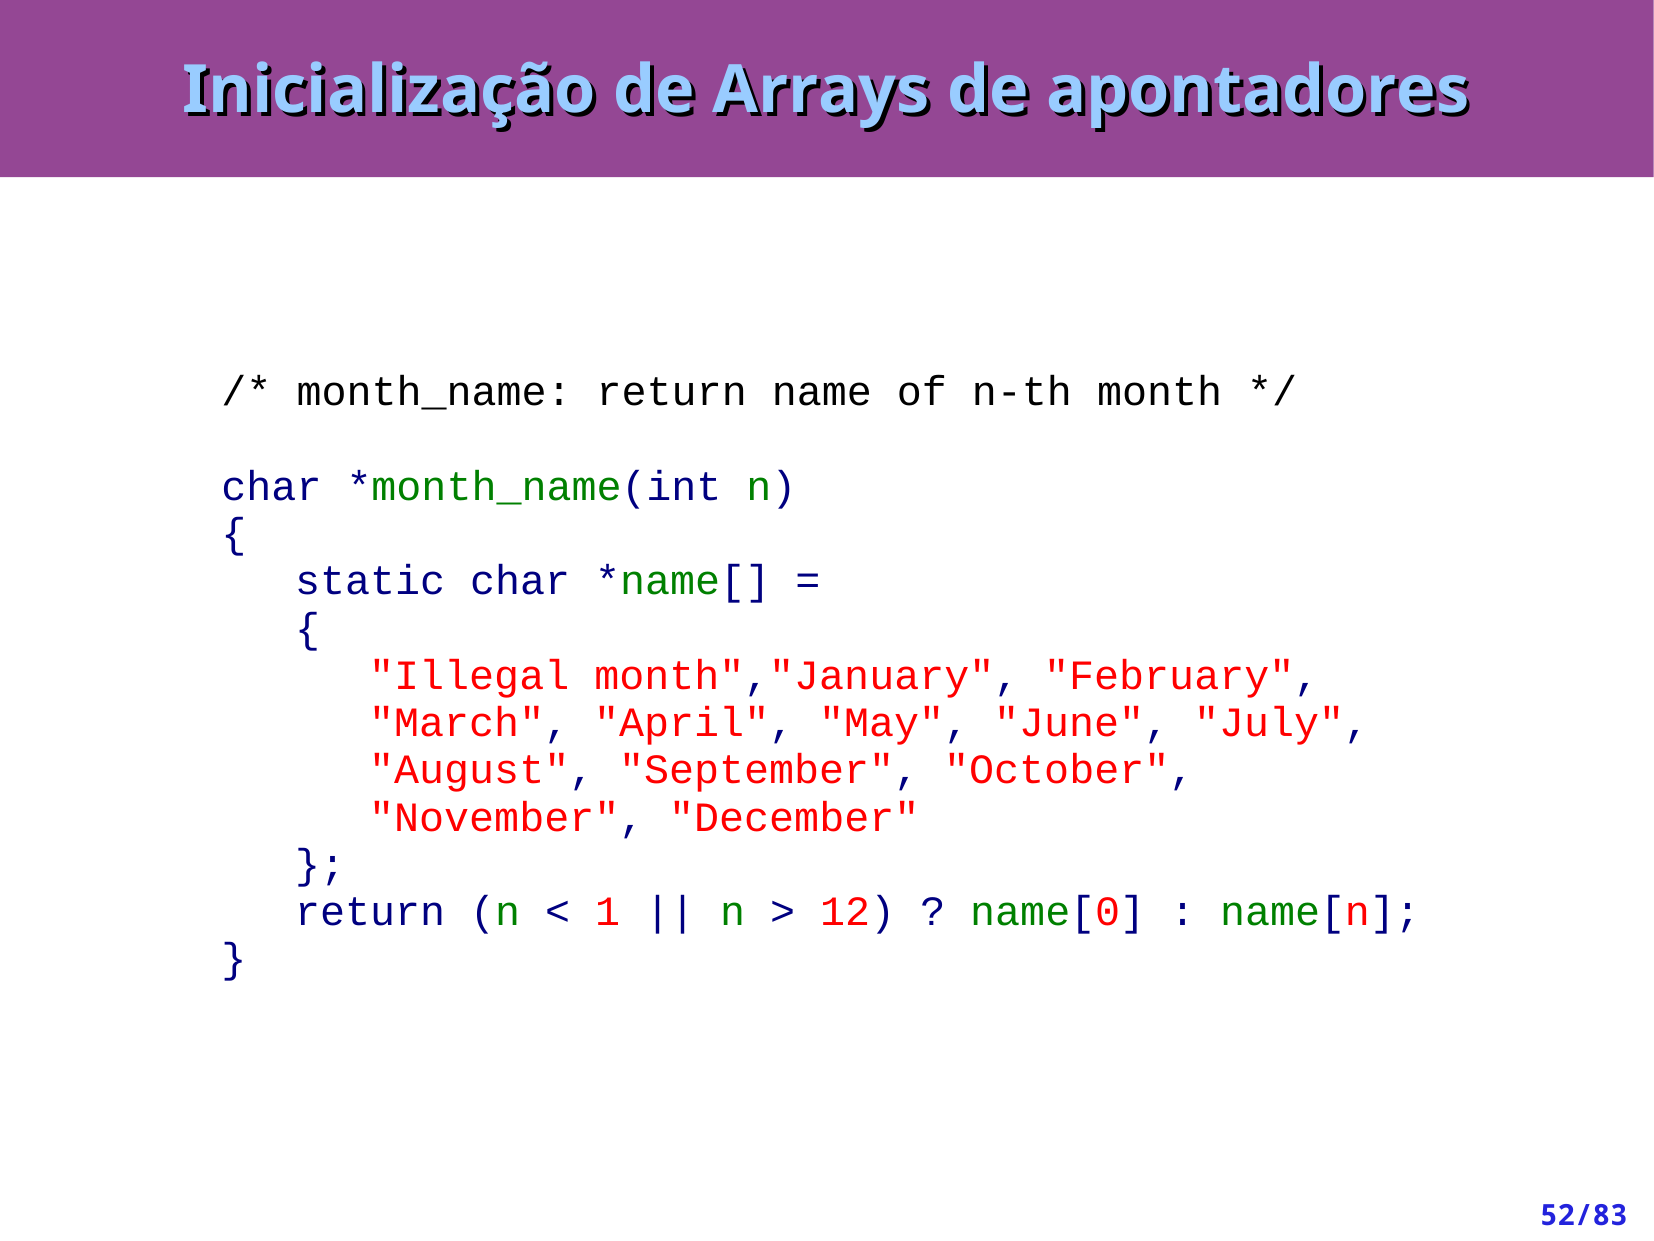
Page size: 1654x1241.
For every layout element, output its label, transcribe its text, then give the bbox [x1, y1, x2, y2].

title Inicialização de Arrays de apontadores [82, 0, 1571, 176]
text_box /* month_name: return name of n-th month */ char *month_name(int n) { static char *name[] = { "Illegal month","January", "February", "March", "April", "May", "June", "July", "August", "September", "October", "November", "December" }; return (n < 1 || n > 12) ? name[0] : name[n]; } [206, 363, 1477, 1034]
